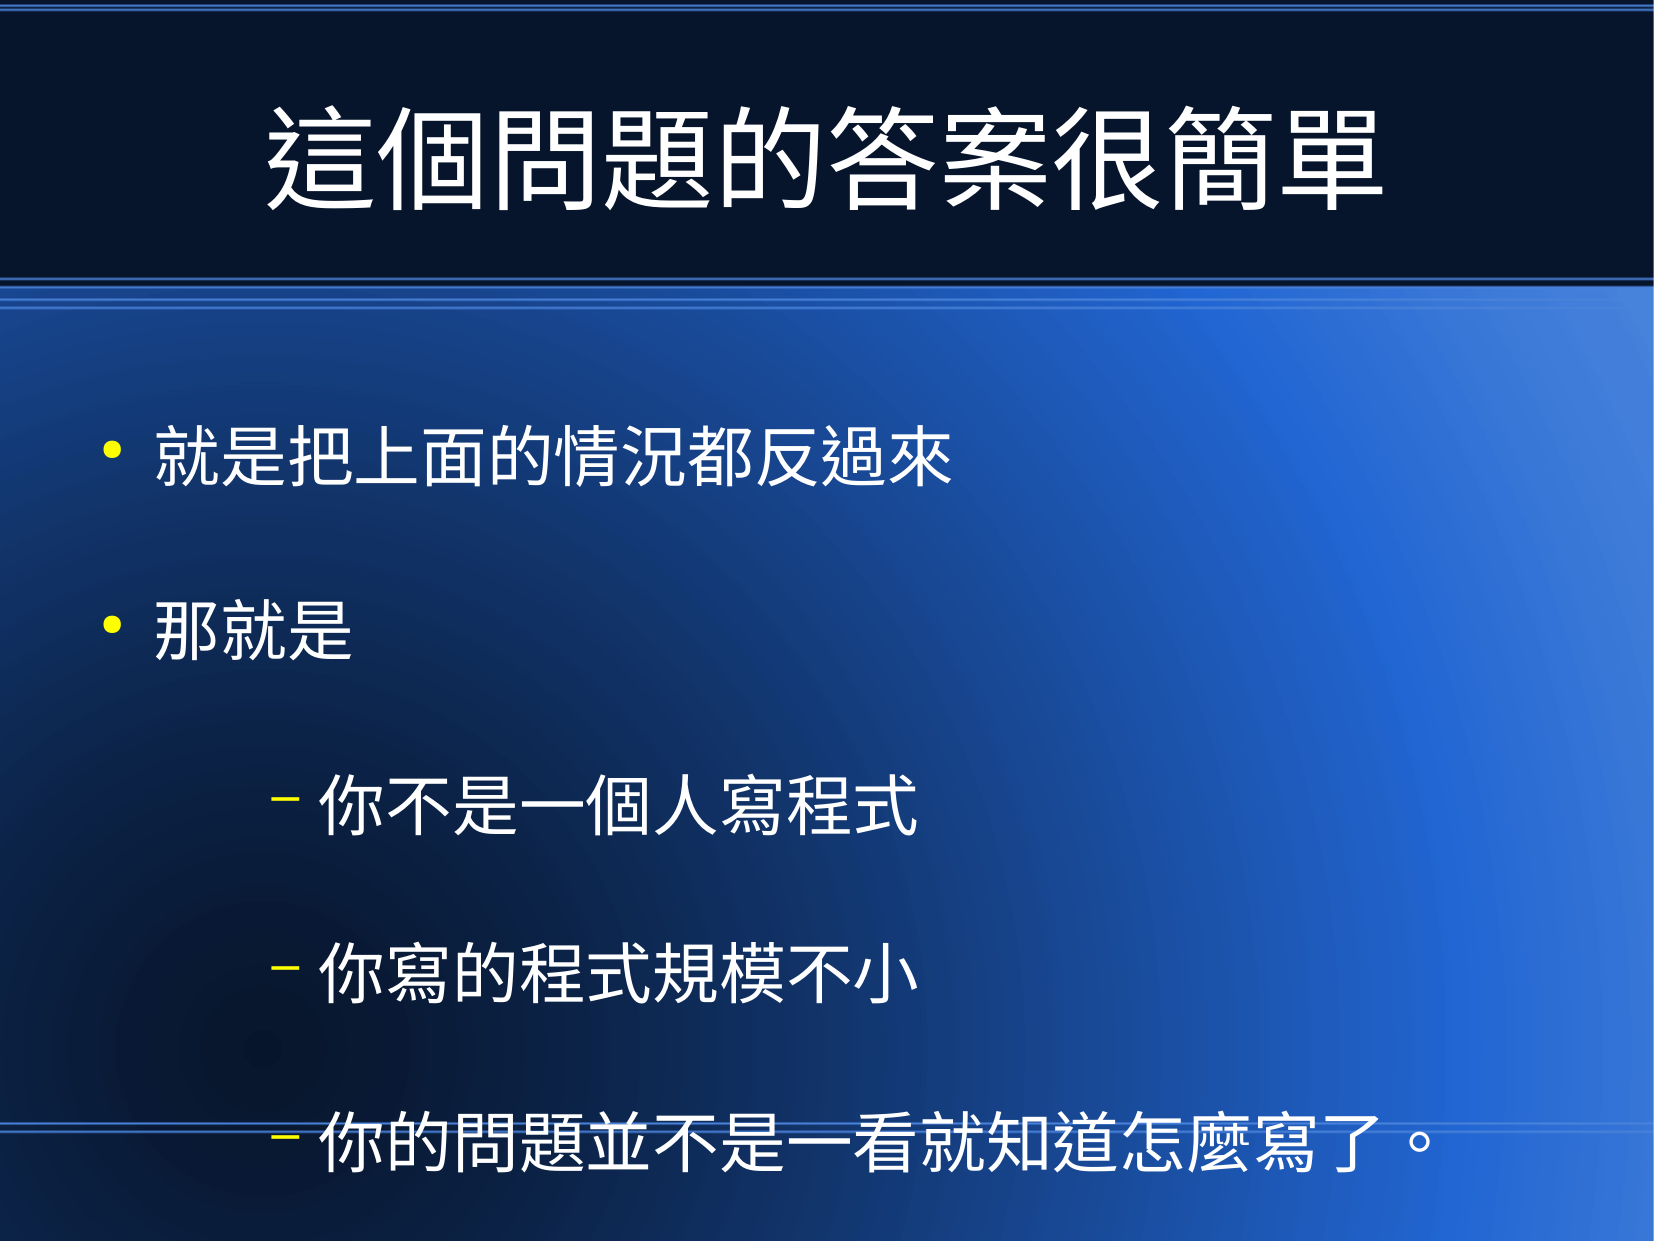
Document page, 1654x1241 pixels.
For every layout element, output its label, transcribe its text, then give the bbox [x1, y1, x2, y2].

list 就是把上面的情況都反過來 那就是 你不是一個人寫程式 你寫的程式規模不小 你的問題並不是一看就知道怎麼寫了。 [82, 355, 1571, 1241]
picture [0, 0, 1654, 1241]
title 這個問題的答案很簡單 [82, 49, 1571, 257]
